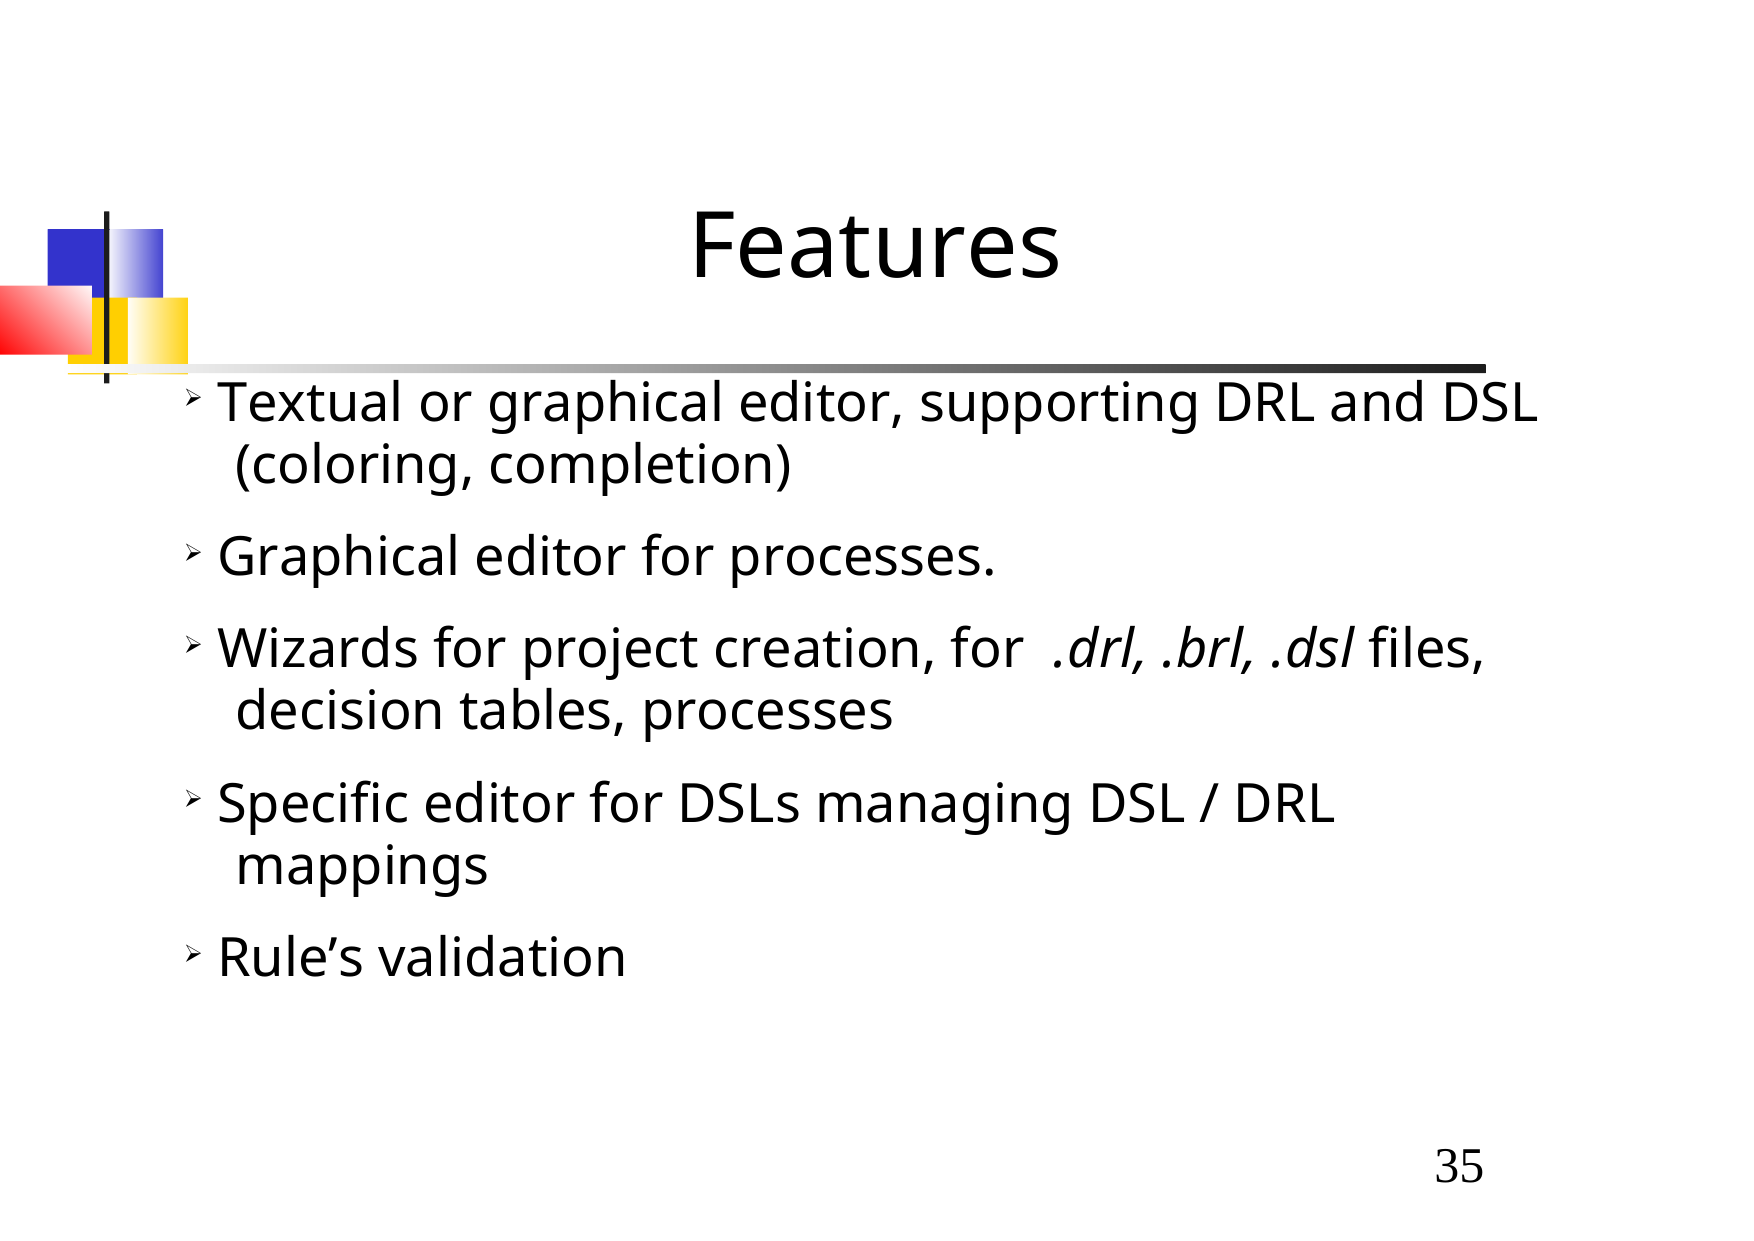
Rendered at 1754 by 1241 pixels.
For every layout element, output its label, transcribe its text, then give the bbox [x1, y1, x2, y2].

title Features [179, 139, 1572, 352]
list Textual or graphical editor, supporting DRL and DSL (coloring, completion) Graphical editor for processes. Wizards for project creation, for .drl, .brl, .dsl files, decision tables, processes Specific editor for DSLs managing DSL / DRL mappings Rule’s validation [179, 371, 1572, 1116]
